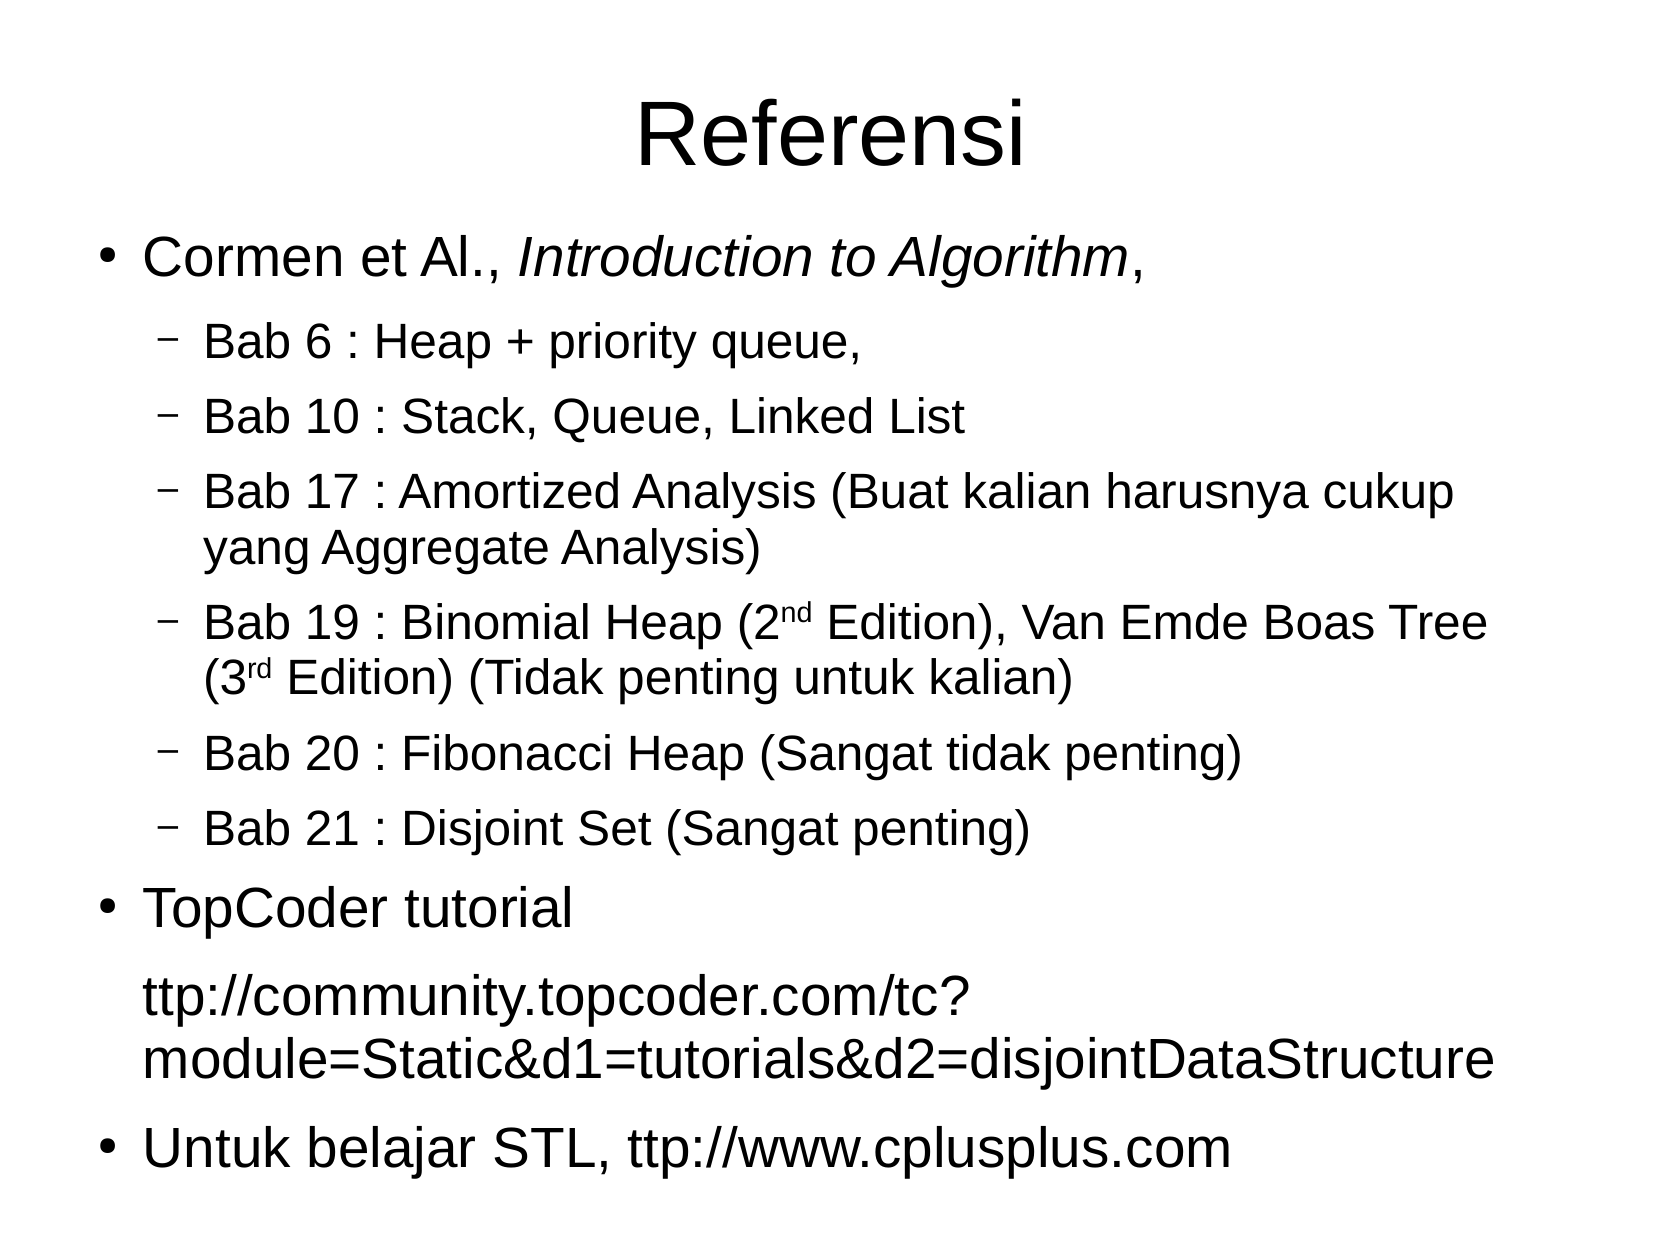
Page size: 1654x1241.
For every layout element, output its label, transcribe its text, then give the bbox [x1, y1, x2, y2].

title Referensi [86, 30, 1576, 238]
list Cormen et Al., Introduction to Algorithm, Bab 6 : Heap + priority queue, Bab 10 : Stack, Queue, Linked List Bab 17 : Amortized Analysis (Buat kalian harusnya cukup yang Aggregate Analysis) Bab 19 : Binomial Heap (2nd Edition), Van Emde Boas Tree (3rd Edition) (Tidak penting untuk kalian) Bab 20 : Fibonacci Heap (Sangat tidak penting) Bab 21 : Disjoint Set (Sangat penting) TopCoder tutorial ttp://community.topcoder.com/tc?module=Static&d1=tutorials&d2=disjointDataStructure Untuk belajar STL, ttp://www.cplusplus.com [82, 225, 1571, 1186]
